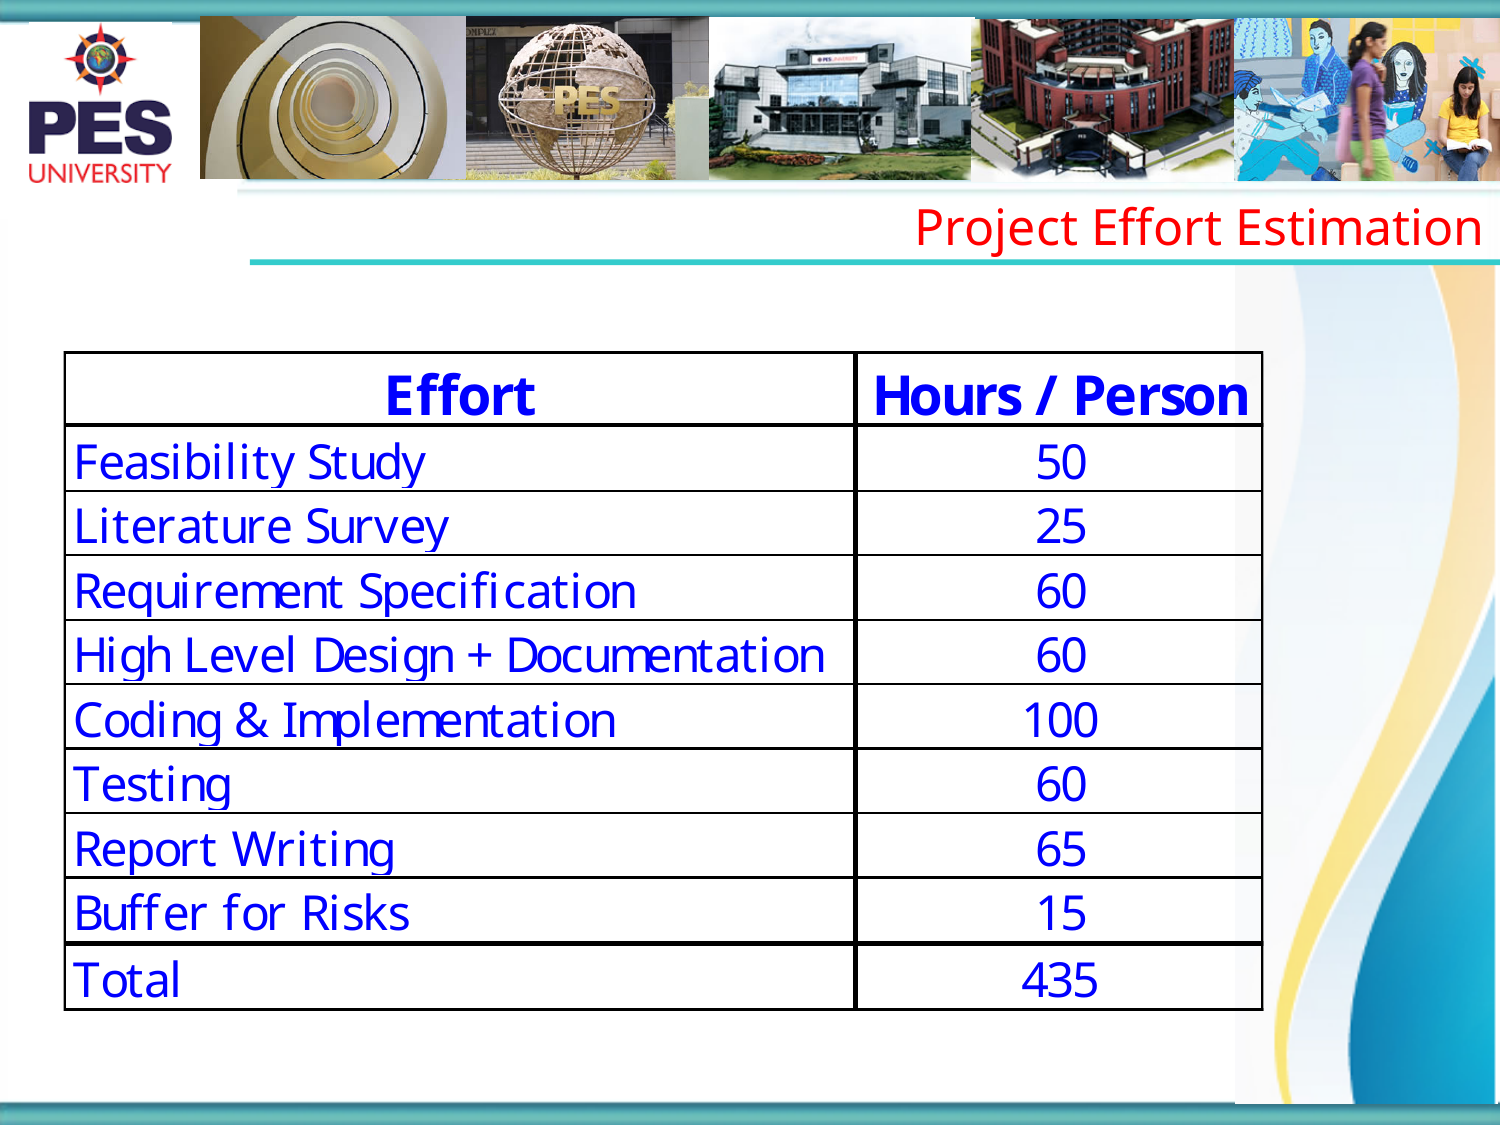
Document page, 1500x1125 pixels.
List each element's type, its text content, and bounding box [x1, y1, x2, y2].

picture [0, 0, 1500, 187]
picture [0, 220, 1500, 1125]
text_box Project Effort Estimation [225, 187, 1500, 263]
